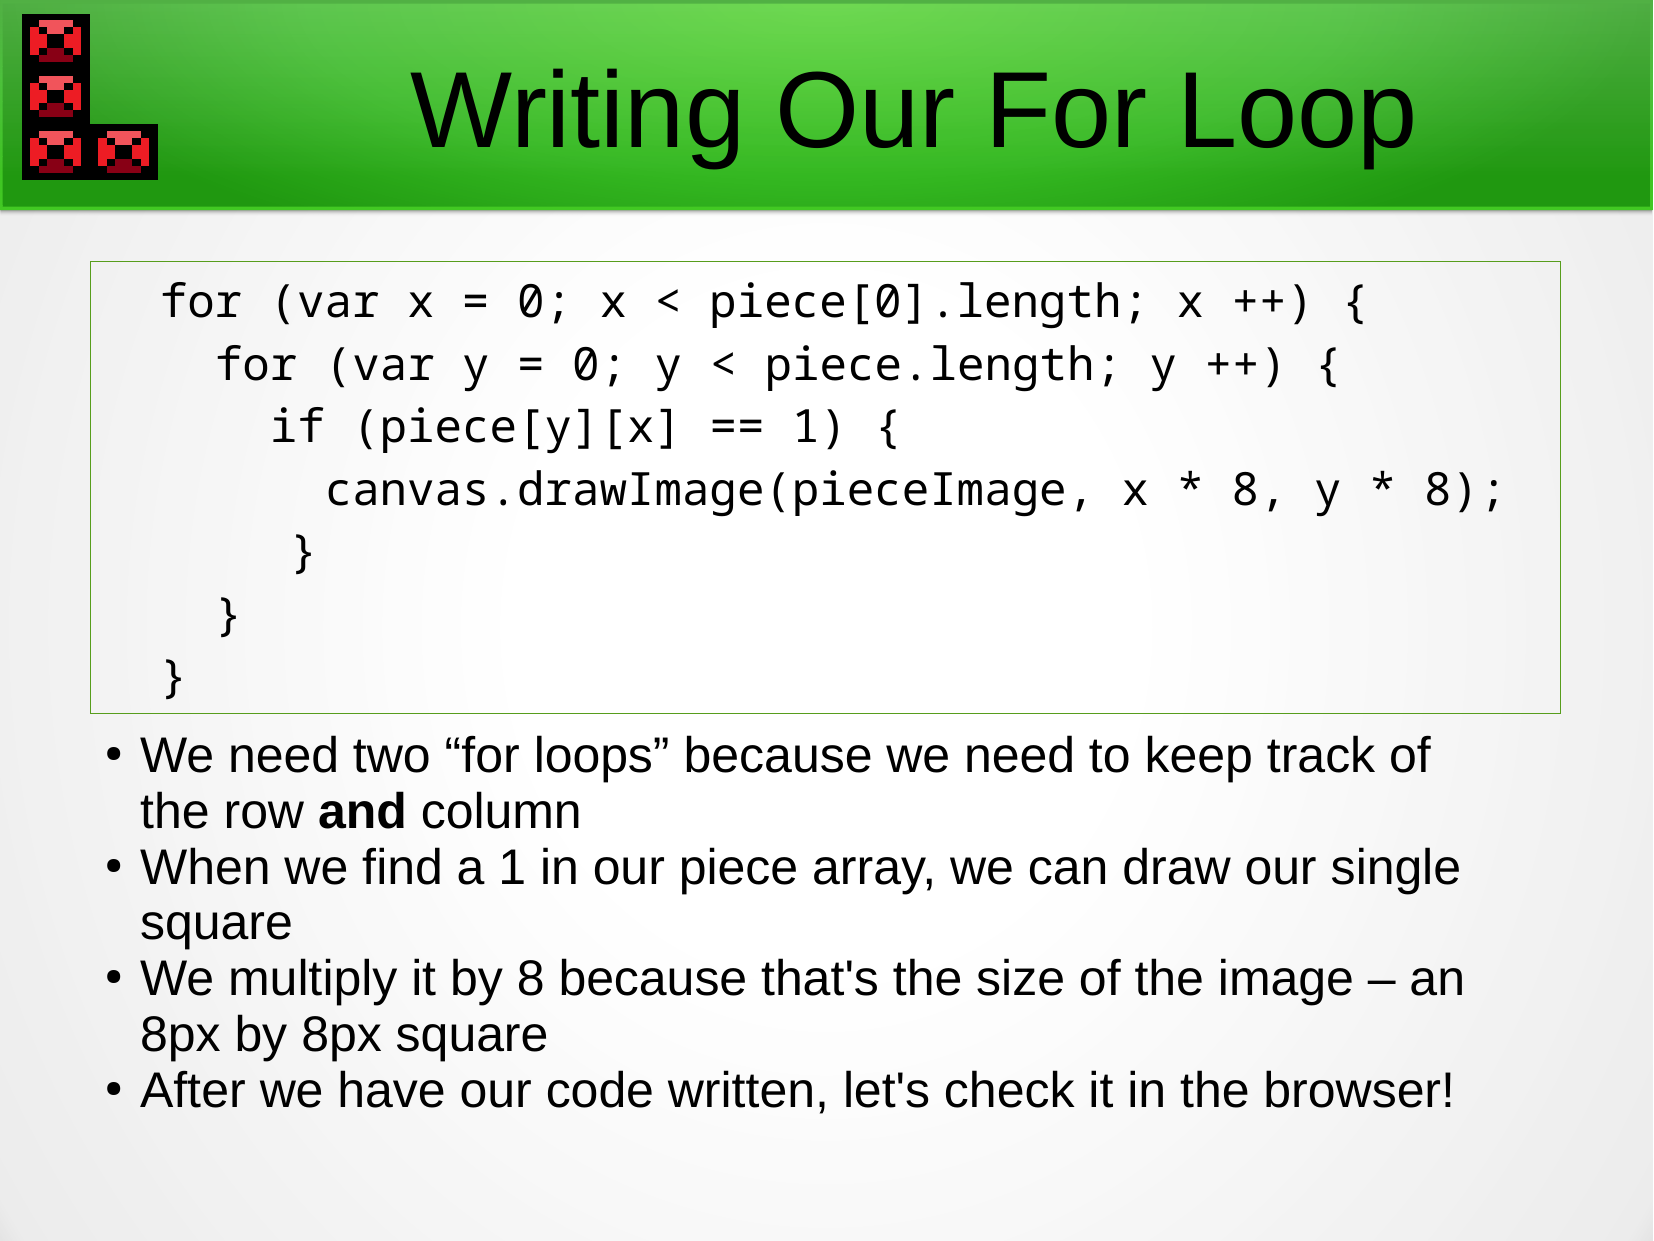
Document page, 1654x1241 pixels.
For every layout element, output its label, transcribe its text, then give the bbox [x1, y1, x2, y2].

title Writing Our For Loop [195, 30, 1636, 190]
picture [22, 14, 158, 180]
text_box We need two “for loops” because we need to keep track of the row and column When we find a 1 in our piece array, we can draw our single square We multiply it by 8 because that's the size of the image – an 8px by 8px square After we have our code written, let's check it in the browser! [90, 720, 1531, 1156]
text_box for (var x = 0; x < piece[0].length; x ++) { for (var y = 0; y < piece.length; y ++) { if (piece[y][x] == 1) { canvas.drawImage(pieceImage, x * 8, y * 8); } } } [90, 261, 1561, 691]
